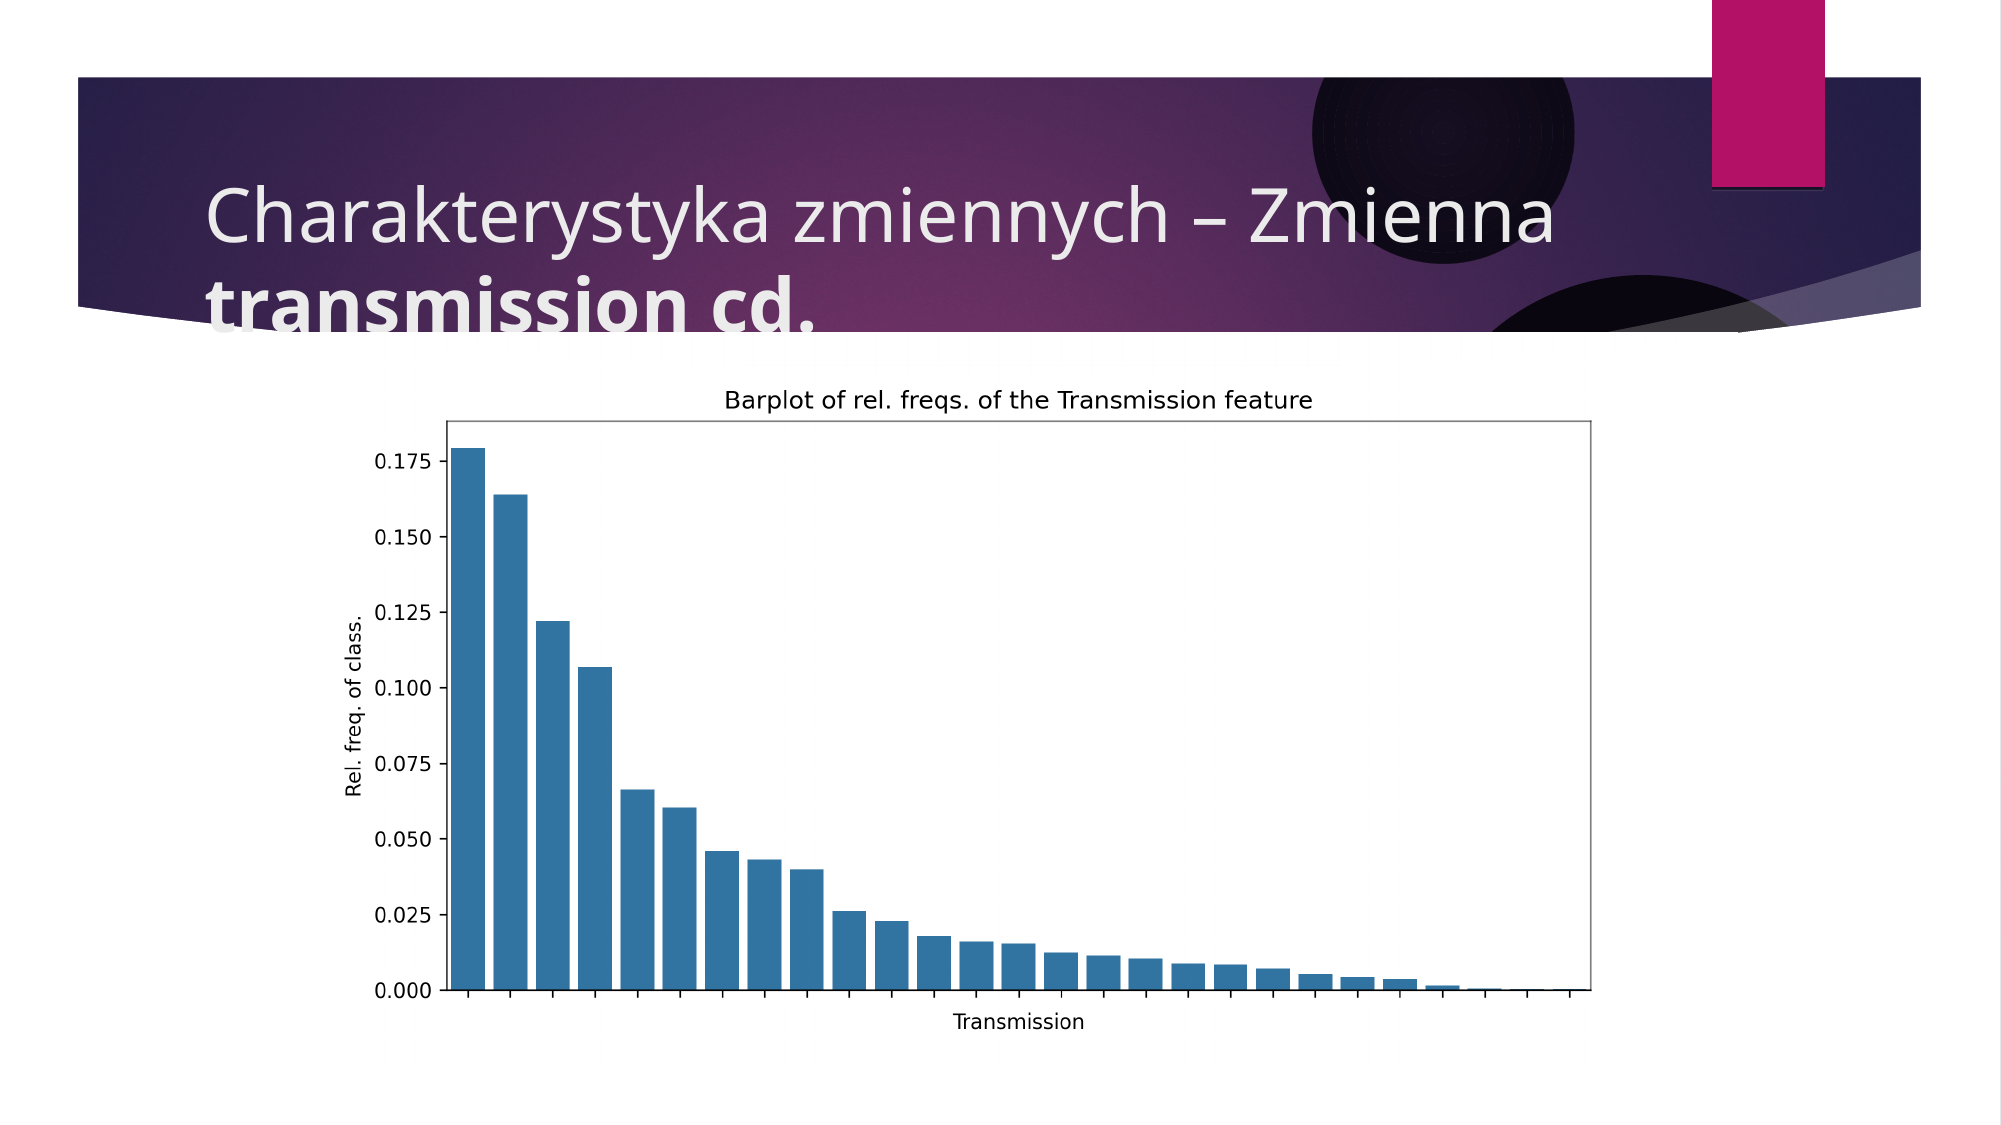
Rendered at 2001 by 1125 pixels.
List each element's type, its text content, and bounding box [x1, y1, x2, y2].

picture [262, 332, 1738, 1071]
title Charakterystyka zmiennych – Zmienna transmission cd. [189, 159, 1627, 276]
